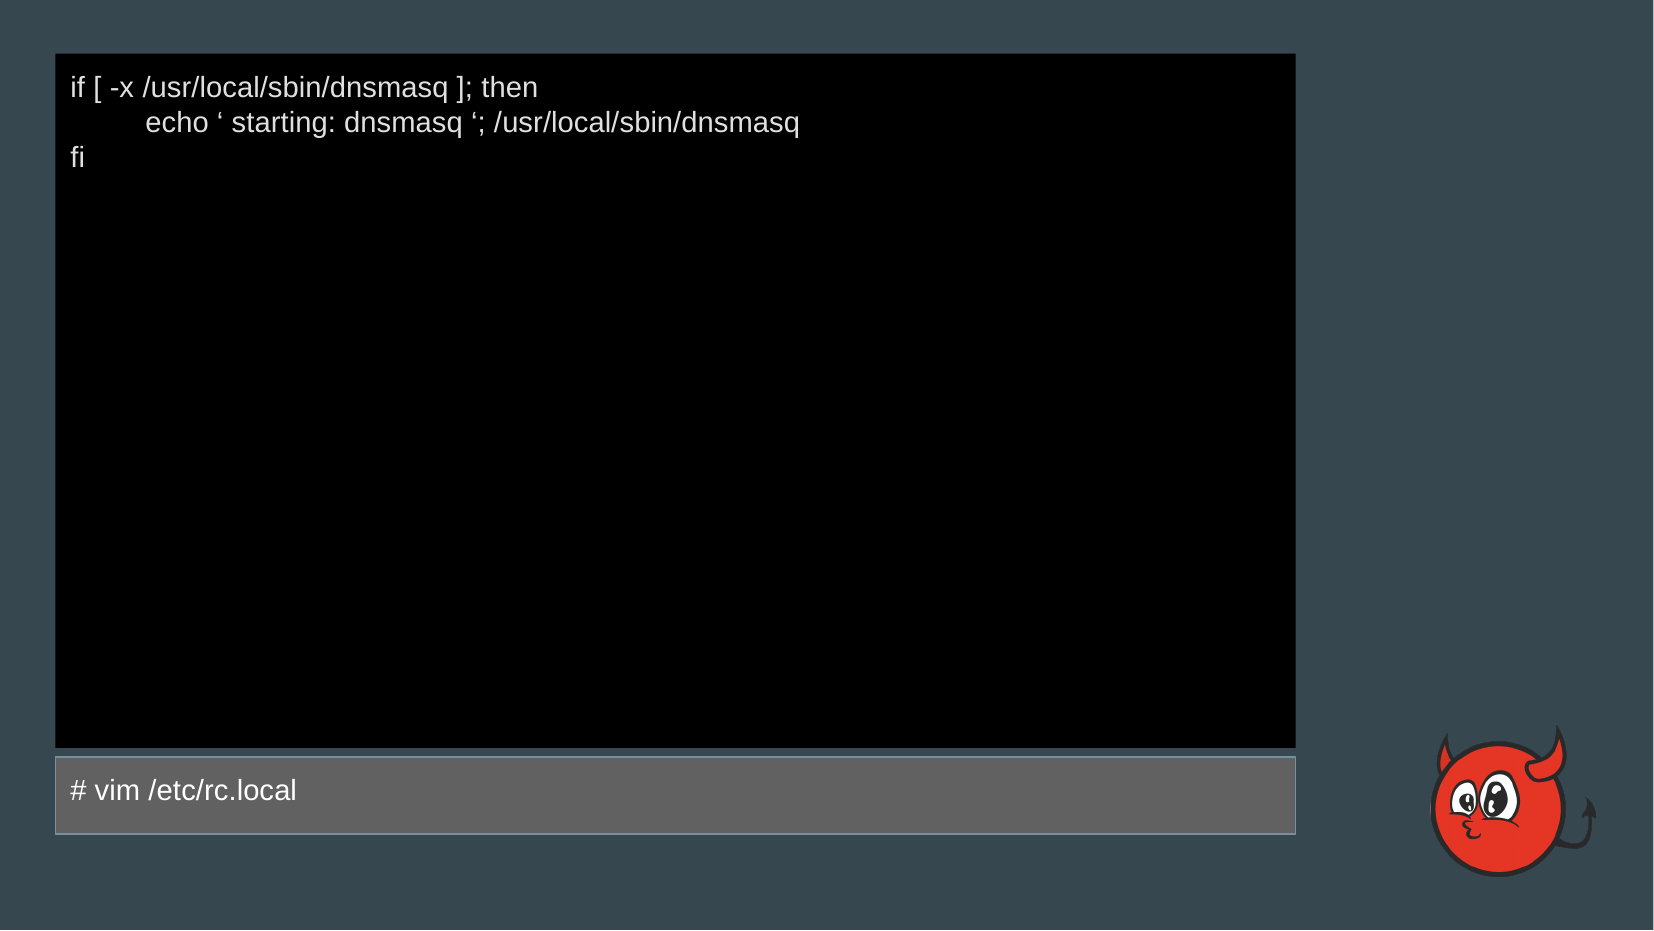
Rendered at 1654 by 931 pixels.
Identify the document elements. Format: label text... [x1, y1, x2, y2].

text_box # vim /etc/rc.local [55, 756, 1296, 834]
picture [1427, 717, 1598, 888]
text_box if [ -x /usr/local/sbin/dnsmasq ]; then echo ‘ starting: dnsmasq ‘; /usr/local/sbin/dnsmasq fi [55, 53, 1296, 748]
